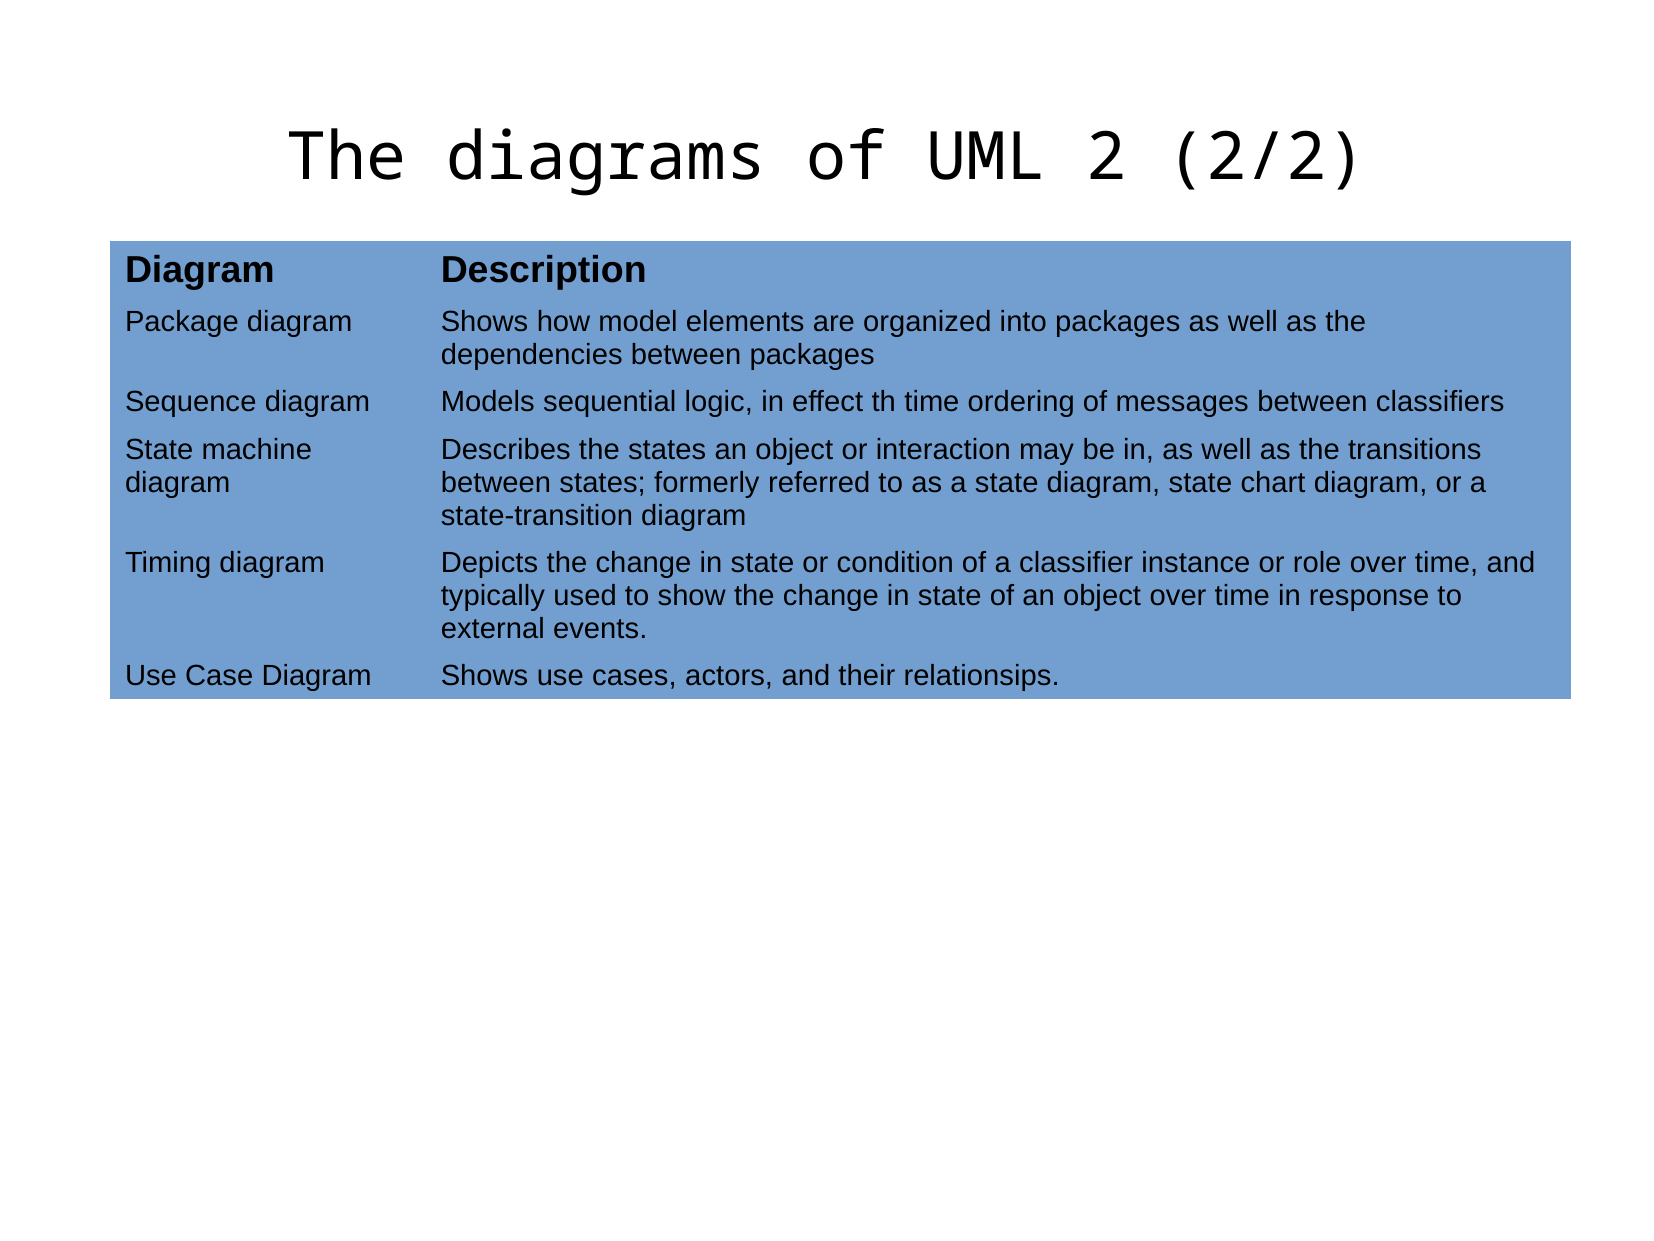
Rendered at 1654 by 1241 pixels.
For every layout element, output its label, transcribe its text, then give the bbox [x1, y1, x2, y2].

table_cell Shows how model elements are organized into packages as well as the dependencies between packages [426, 298, 1571, 378]
table_cell Sequence diagram [110, 378, 426, 425]
table_cell Timing diagram [110, 539, 426, 652]
title The diagrams of UML 2 (2/2) [82, 49, 1571, 257]
table_header Diagram [110, 241, 426, 298]
table_cell Shows use cases, actors, and their relationsips. [426, 652, 1571, 699]
table_cell Use Case Diagram [110, 652, 426, 699]
table_cell Models sequential logic, in effect th time ordering of messages between classifiers [426, 378, 1571, 425]
table_cell State machine diagram [110, 425, 426, 539]
table_cell Package diagram [110, 298, 426, 378]
table_header Description [426, 241, 1571, 298]
table_cell Depicts the change in state or condition of a classifier instance or role over time, and typically used to show the change in state of an object over time in response to external events. [426, 539, 1571, 652]
table_cell Describes the states an object or interaction may be in, as well as the transitions between states; formerly referred to as a state diagram, state chart diagram, or a state-transition diagram [426, 425, 1571, 539]
